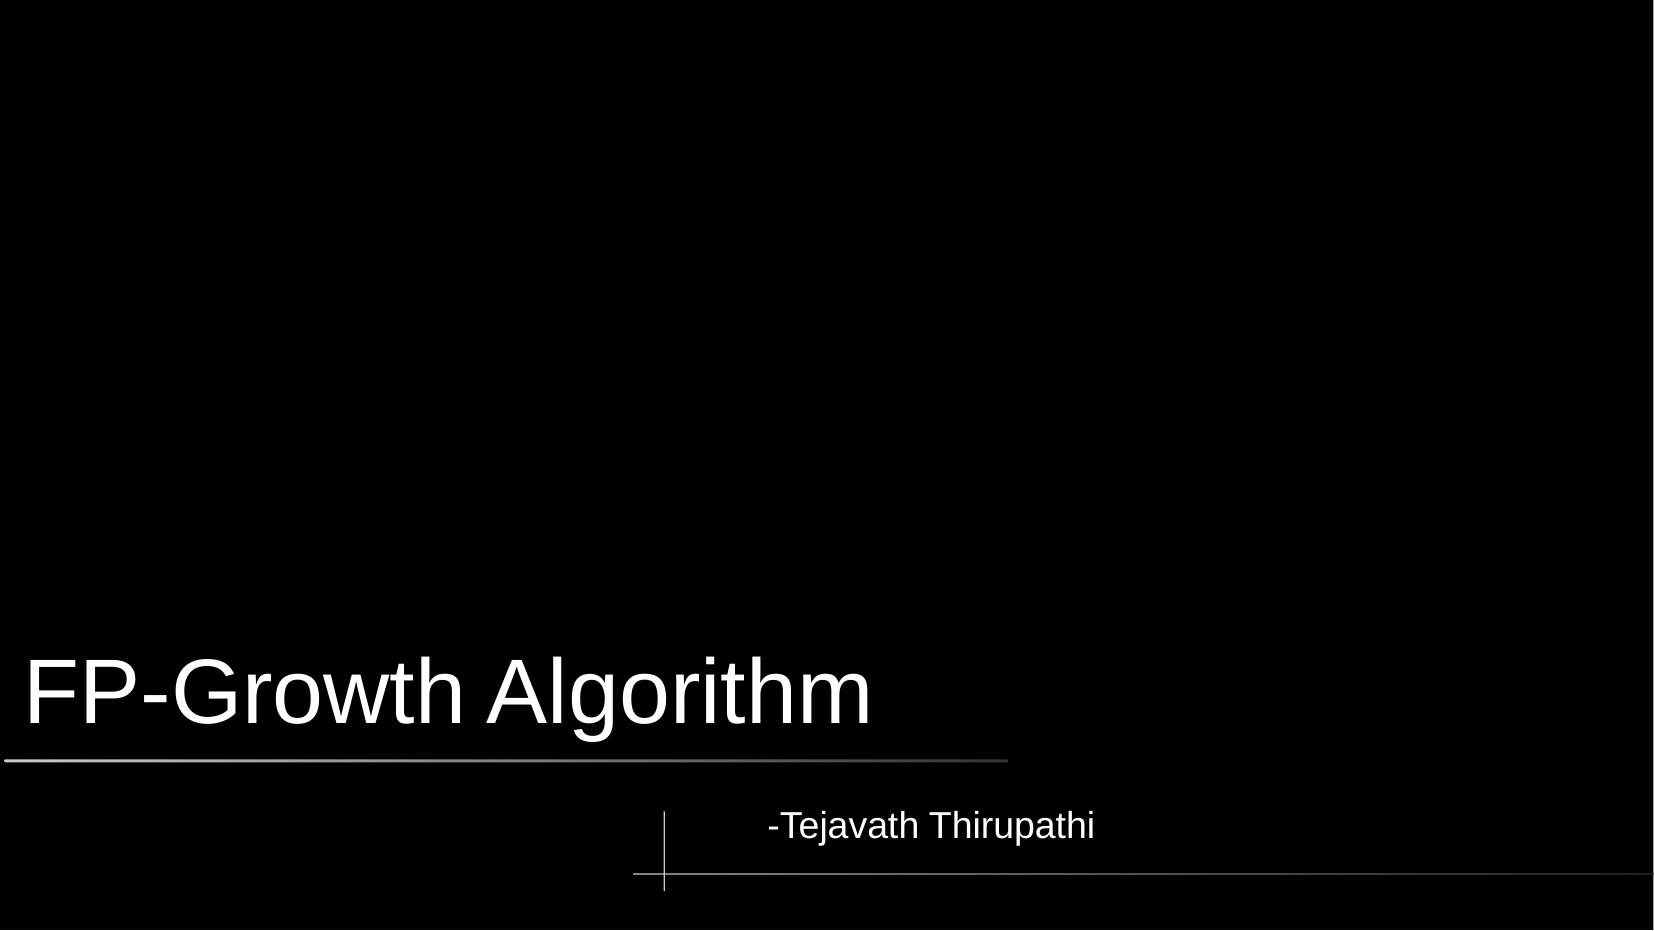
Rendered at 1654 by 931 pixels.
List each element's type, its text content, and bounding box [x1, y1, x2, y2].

title FP-Growth Algorithm [23, 637, 1501, 746]
text_box -Tejavath Thirupathi [679, 797, 1447, 855]
